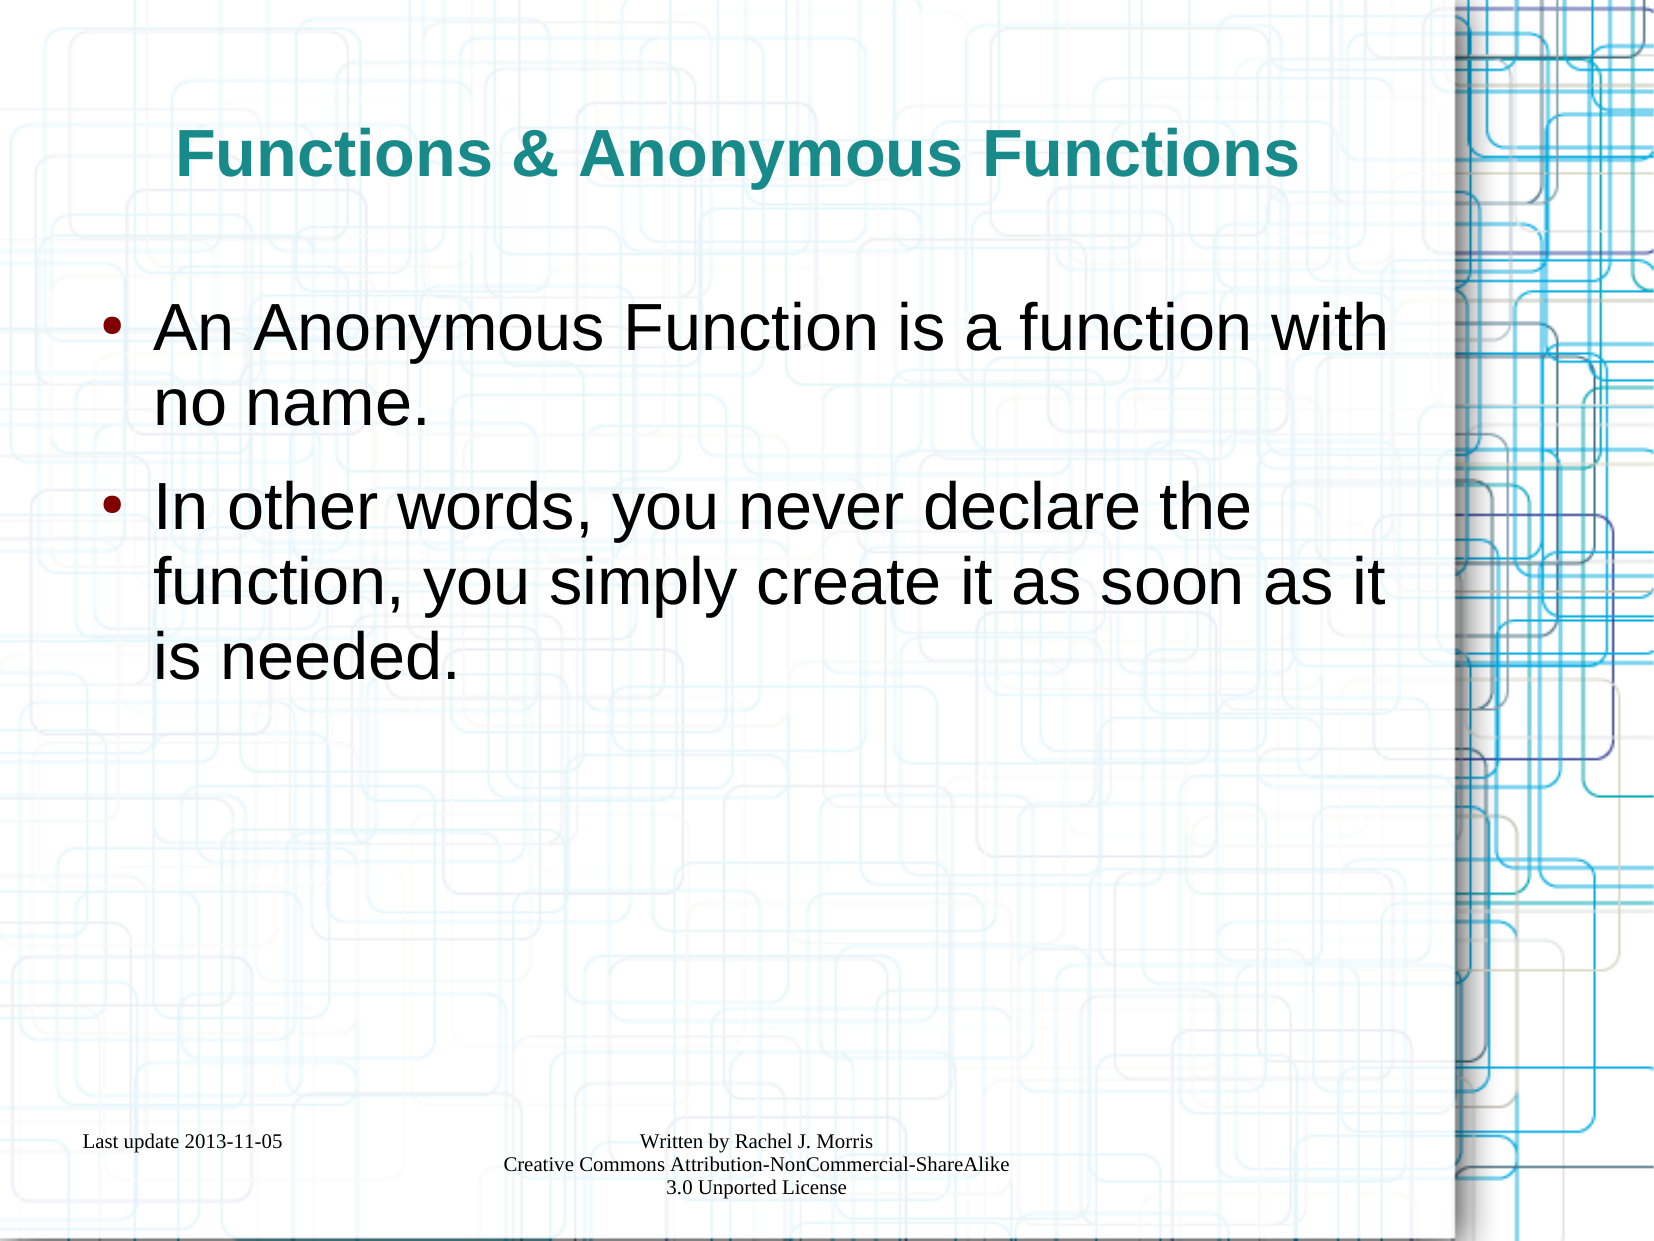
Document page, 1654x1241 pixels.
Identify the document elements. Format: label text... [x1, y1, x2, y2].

list An Anonymous Function is a function with no name. In other words, you never declare the function, you simply create it as soon as it is needed. [82, 290, 1418, 1010]
picture [0, 0, 1654, 1241]
title Functions & Anonymous Functions [59, 49, 1418, 257]
